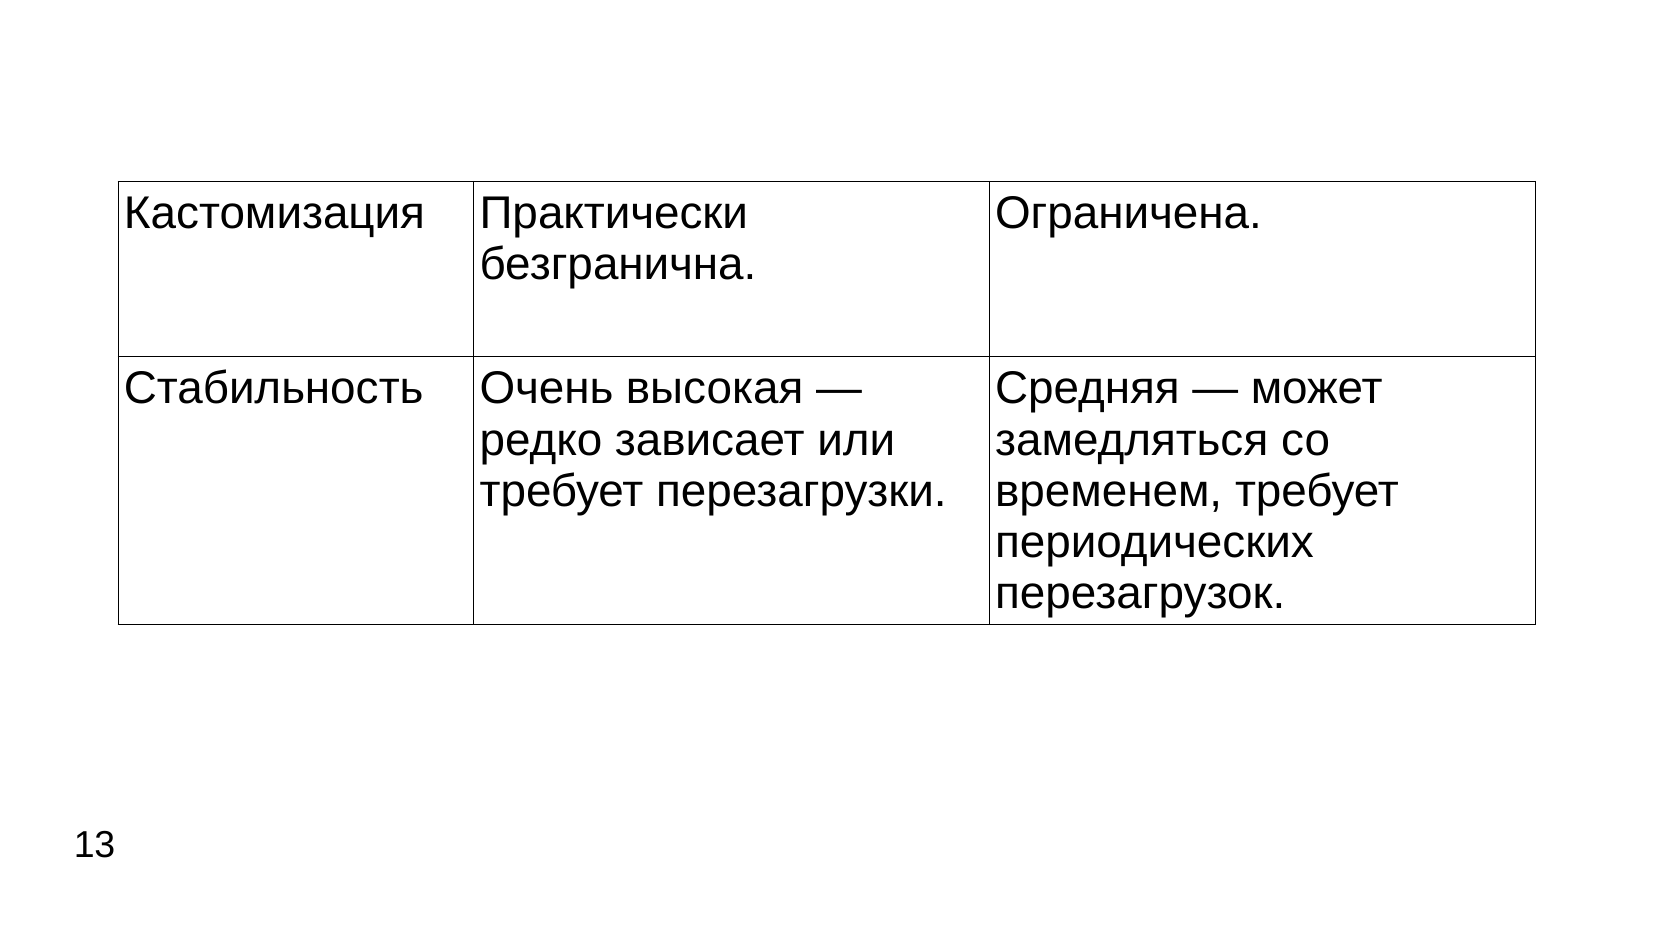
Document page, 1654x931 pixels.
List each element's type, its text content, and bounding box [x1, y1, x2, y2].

text_box <номер> [59, 815, 621, 886]
table_header Кастомизация [119, 182, 473, 356]
table_header Ограничена. [990, 182, 1535, 356]
table_cell Очень высокая — редко зависает или требует перезагрузки. [474, 357, 989, 624]
table_cell Стабильность [119, 357, 473, 624]
table_header Практически безгранична. [474, 182, 989, 356]
table_cell Средняя — может замедляться со временем, требует периодических перезагрузок. [990, 357, 1535, 624]
